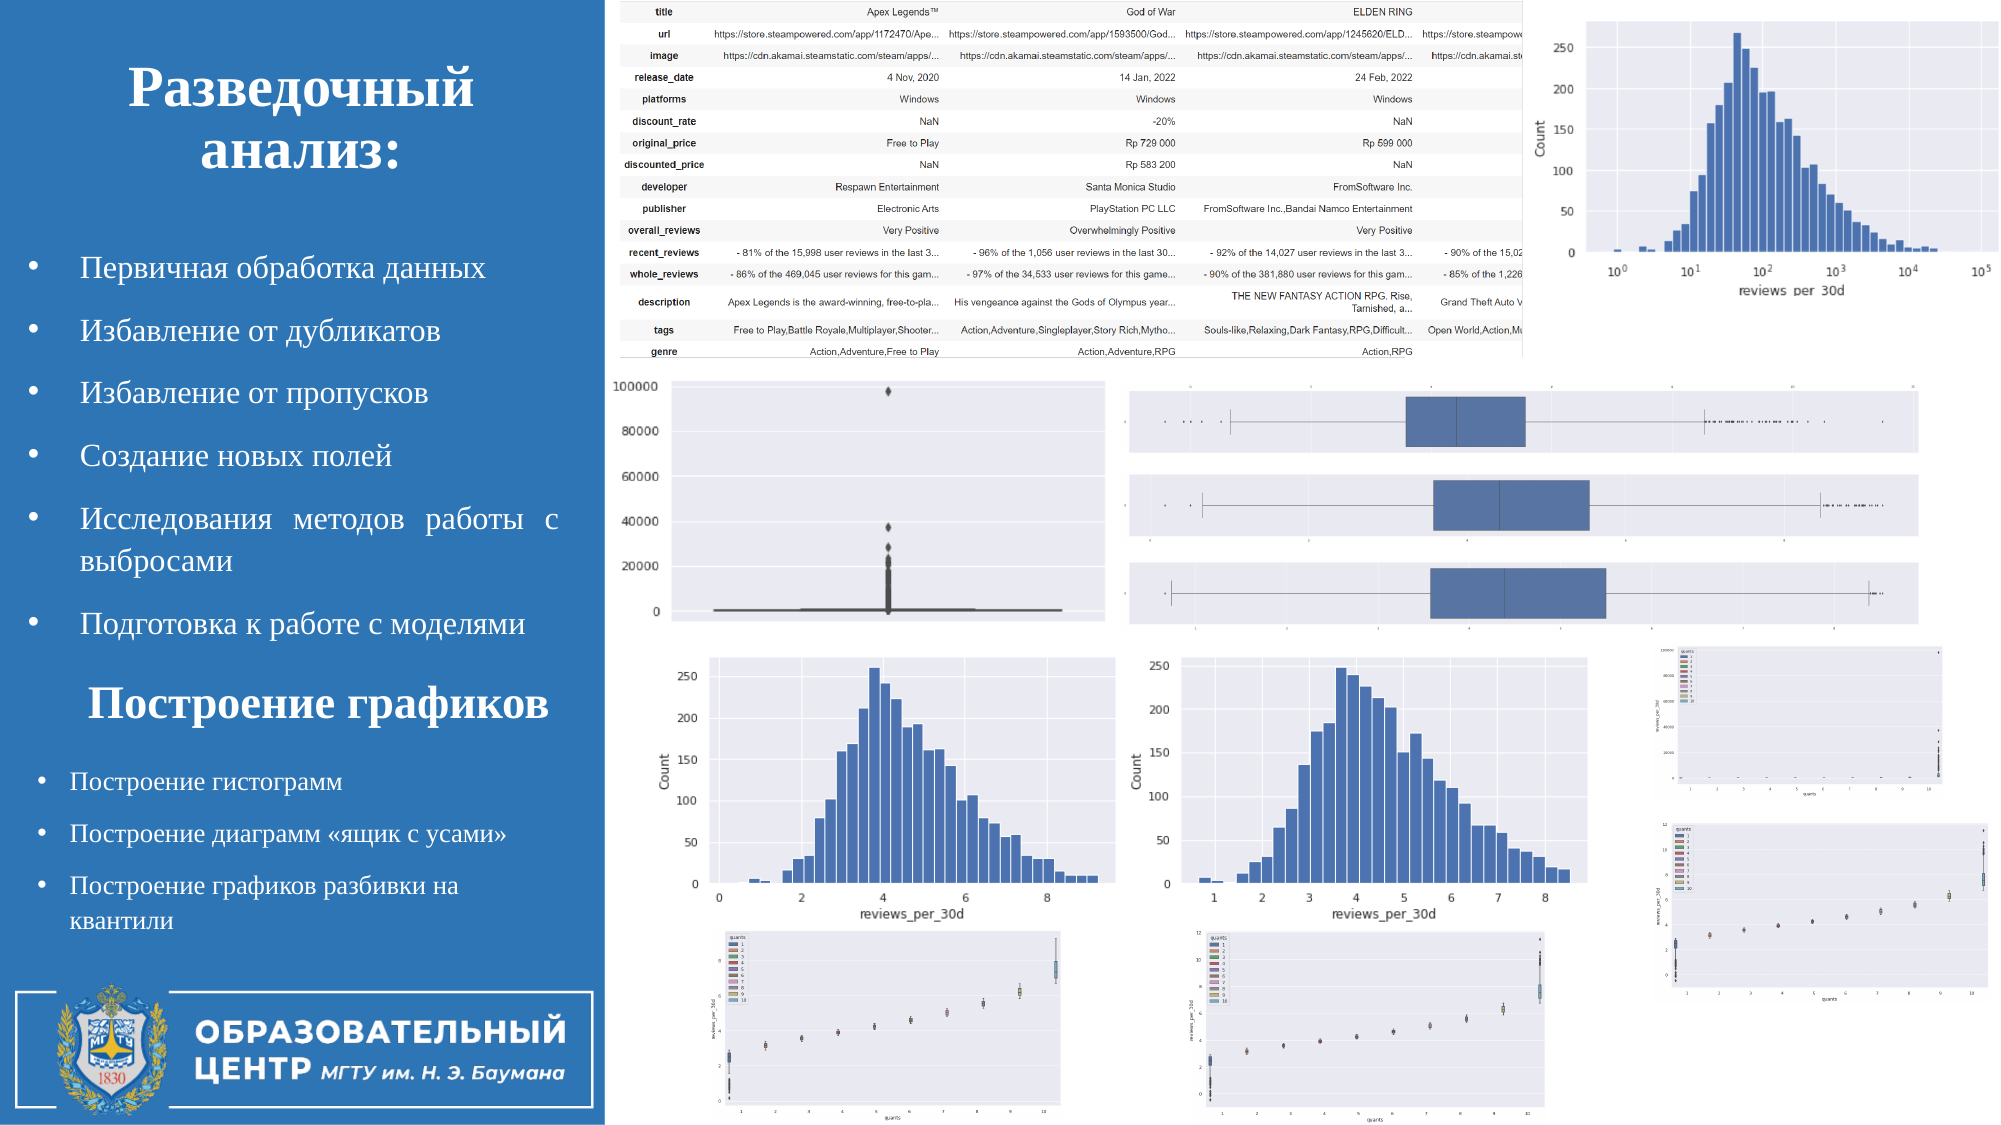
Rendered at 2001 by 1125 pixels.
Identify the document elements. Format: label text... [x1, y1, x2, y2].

picture [611, 367, 1920, 632]
text_box Первичная обработка данных Избавление от дубликатов Избавление от пропусков Создание новых полей Исследования методов работы с выбросами Подготовка к работе с моделями [13, 148, 574, 651]
picture [1527, 12, 2000, 296]
text_box Разведочный анализ: [25, 48, 578, 286]
picture [651, 649, 1595, 1125]
picture [620, 0, 1523, 358]
text_box [0, 0, 605, 1125]
picture [1653, 820, 1990, 1004]
picture [1653, 644, 1944, 798]
text_box Построение графиков Построение гистограмм Построение диаграмм «ящик с усами» Построение графиков разбивки на квантили [22, 658, 583, 943]
picture [15, 983, 594, 1117]
